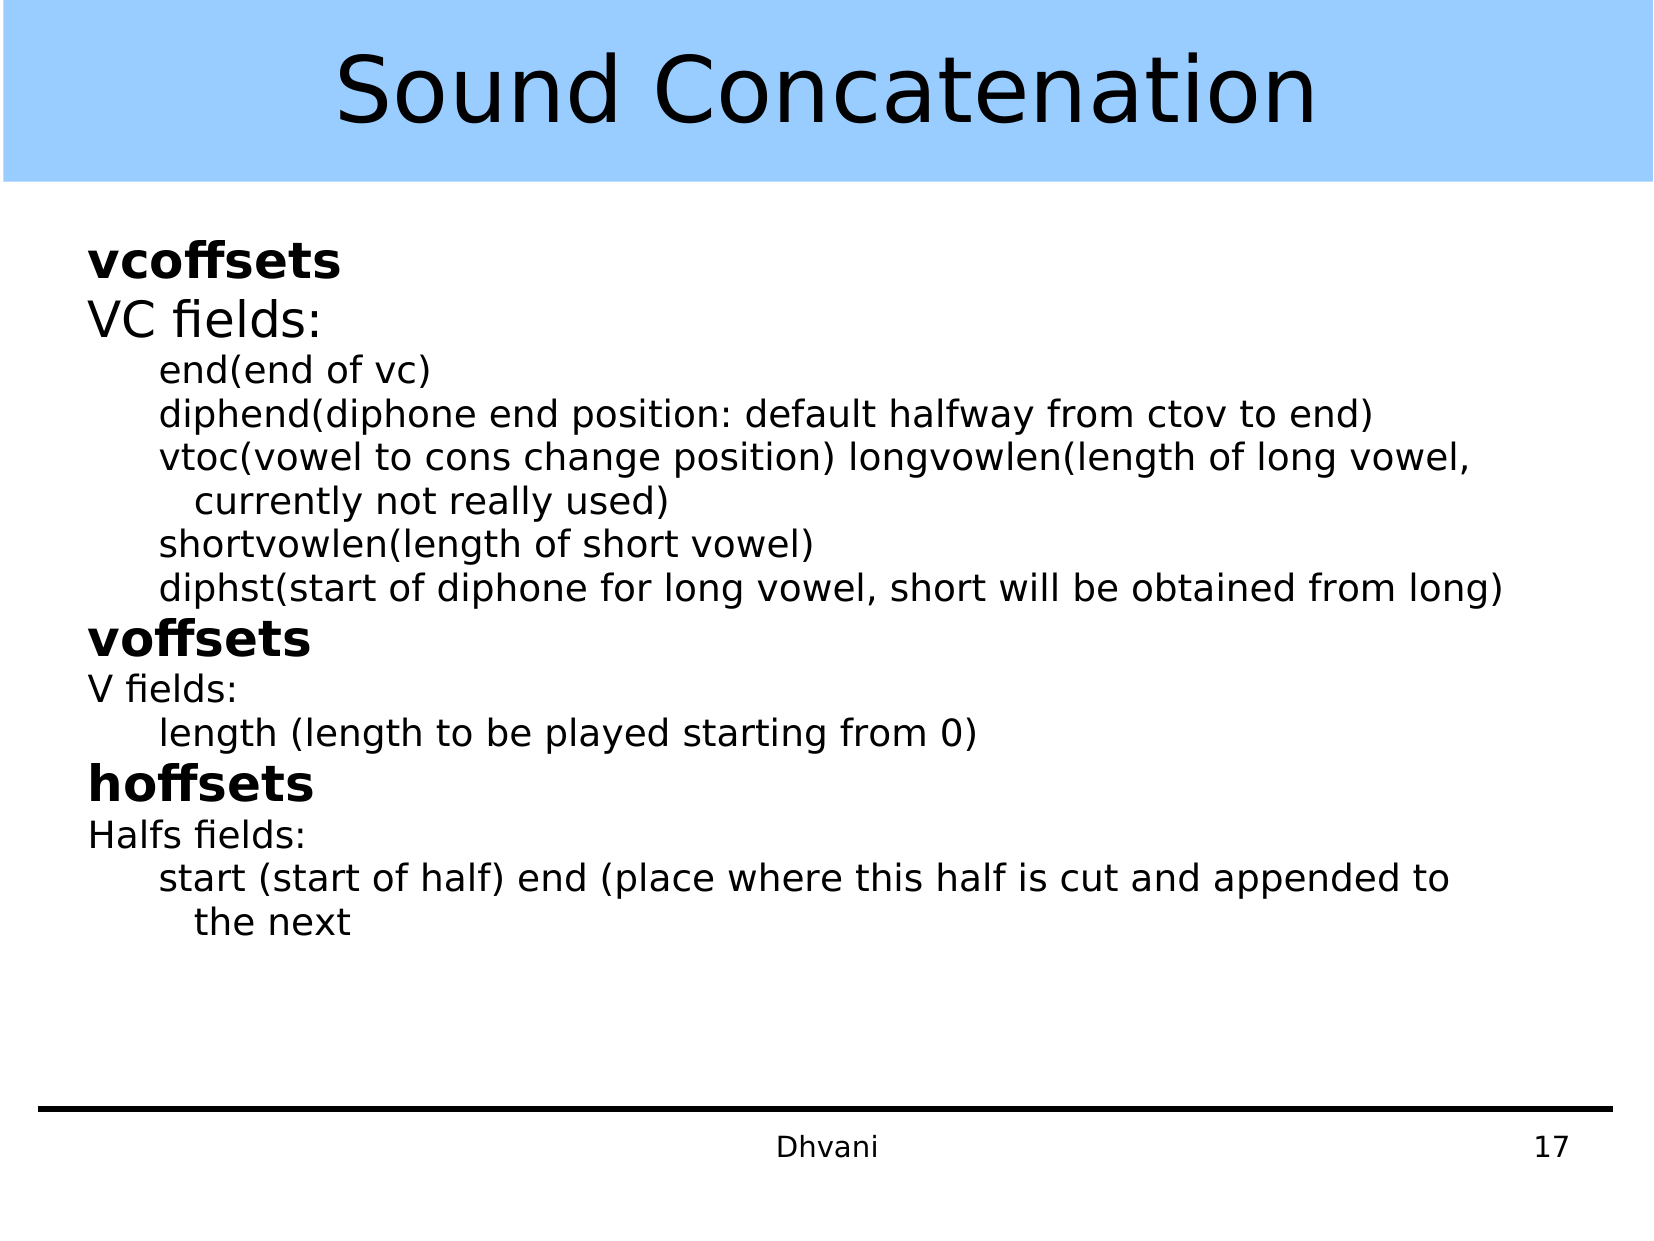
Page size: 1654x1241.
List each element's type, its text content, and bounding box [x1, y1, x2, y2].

text_box vcoffsets VC fields: end(end of vc) diphend(diphone end position: default halfway from ctov to end) vtoc(vowel to cons change position) longvowlen(length of long vowel, currently not really used) shortvowlen(length of short vowel) diphst(start of diphone for long vowel, short will be obtained from long) voffsets V fields: length (length to be played starting from 0) hoffsets Halfs fields: start (start of half) end (place where this half is cut and appended to the next [37, 225, 1538, 1051]
title Sound Concatenation [3, 0, 1653, 182]
